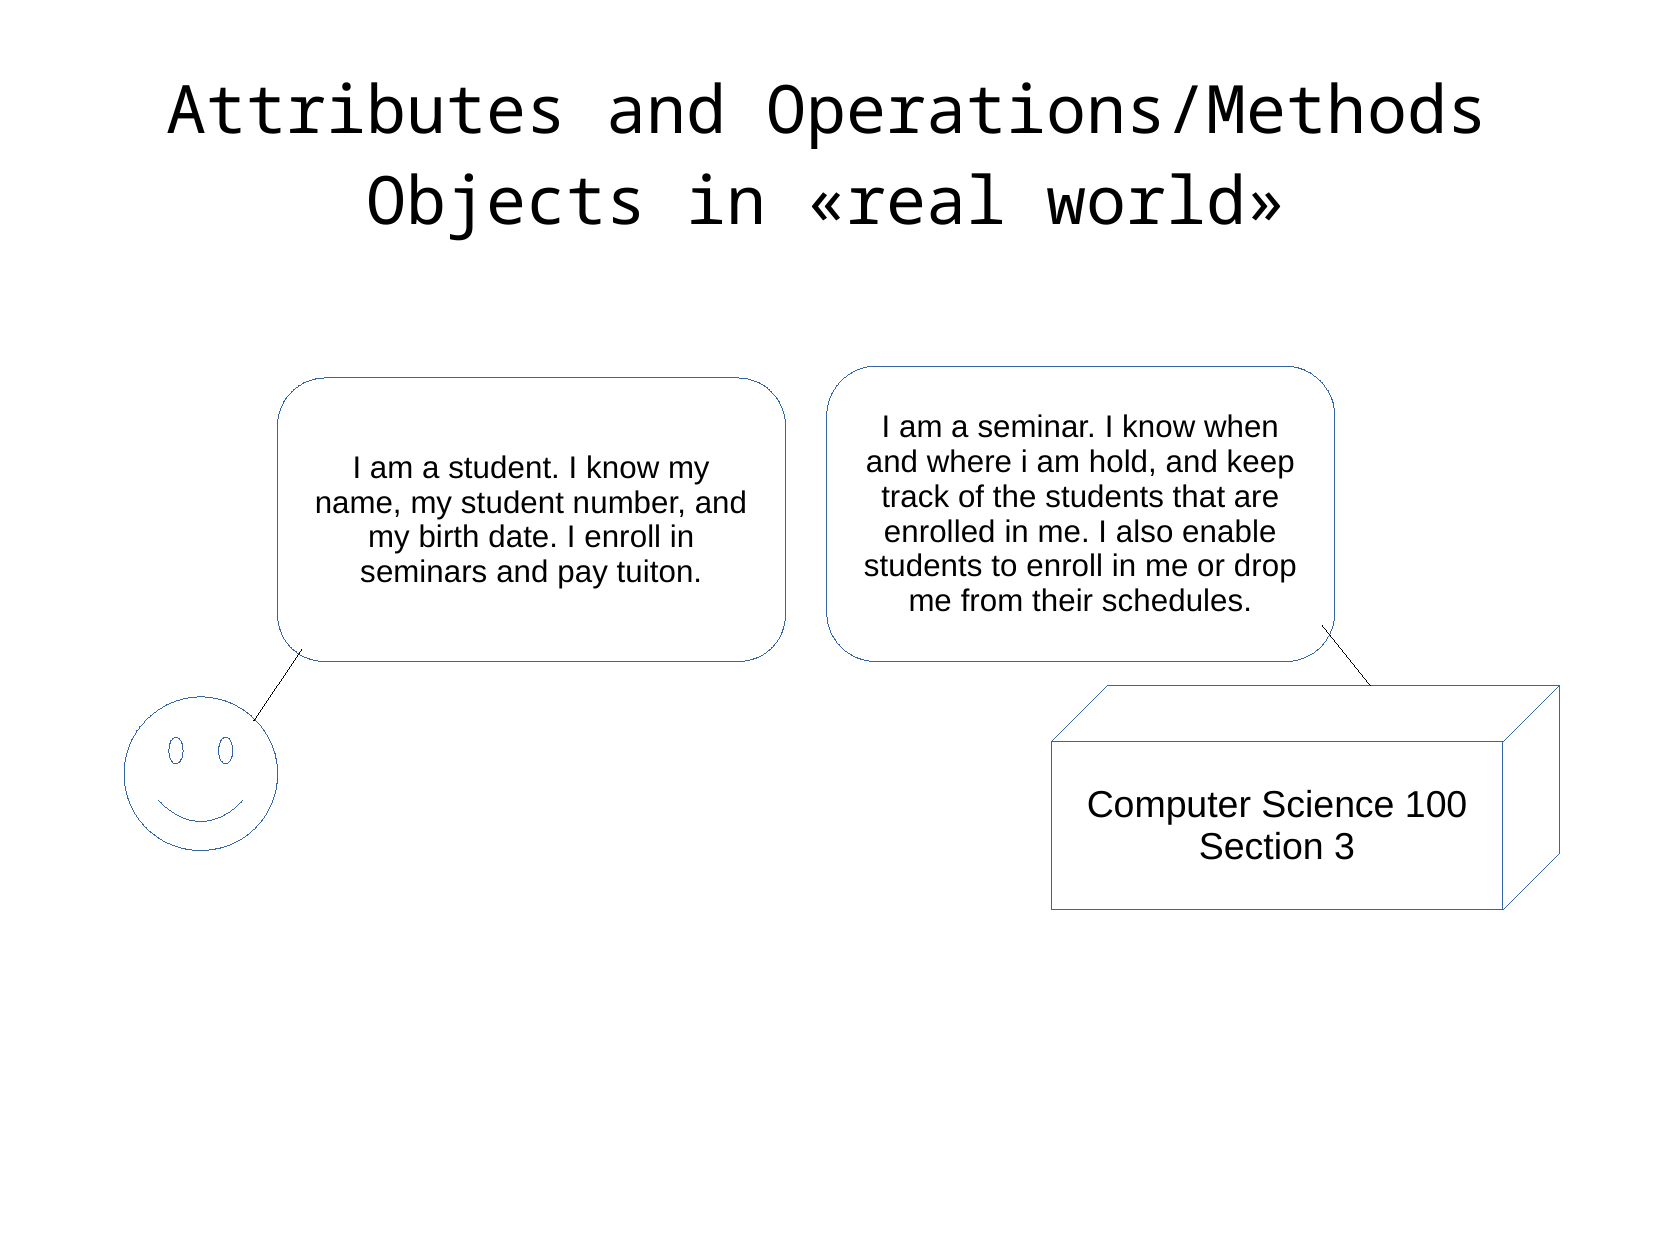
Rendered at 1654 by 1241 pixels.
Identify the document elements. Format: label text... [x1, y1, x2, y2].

text_box Computer Science 100 Section 3 [1051, 742, 1502, 910]
text_box I am a seminar. I know when and where i am hold, and keep track of the students that are enrolled in me. I also enable students to enroll in me or drop me from their schedules. [826, 366, 1335, 662]
text_box I am a student. I know my name, my student number, and my birth date. I enroll in seminars and pay tuiton. [277, 377, 786, 662]
title Attributes and Operations/Methods Objects in «real world» [82, 49, 1571, 257]
